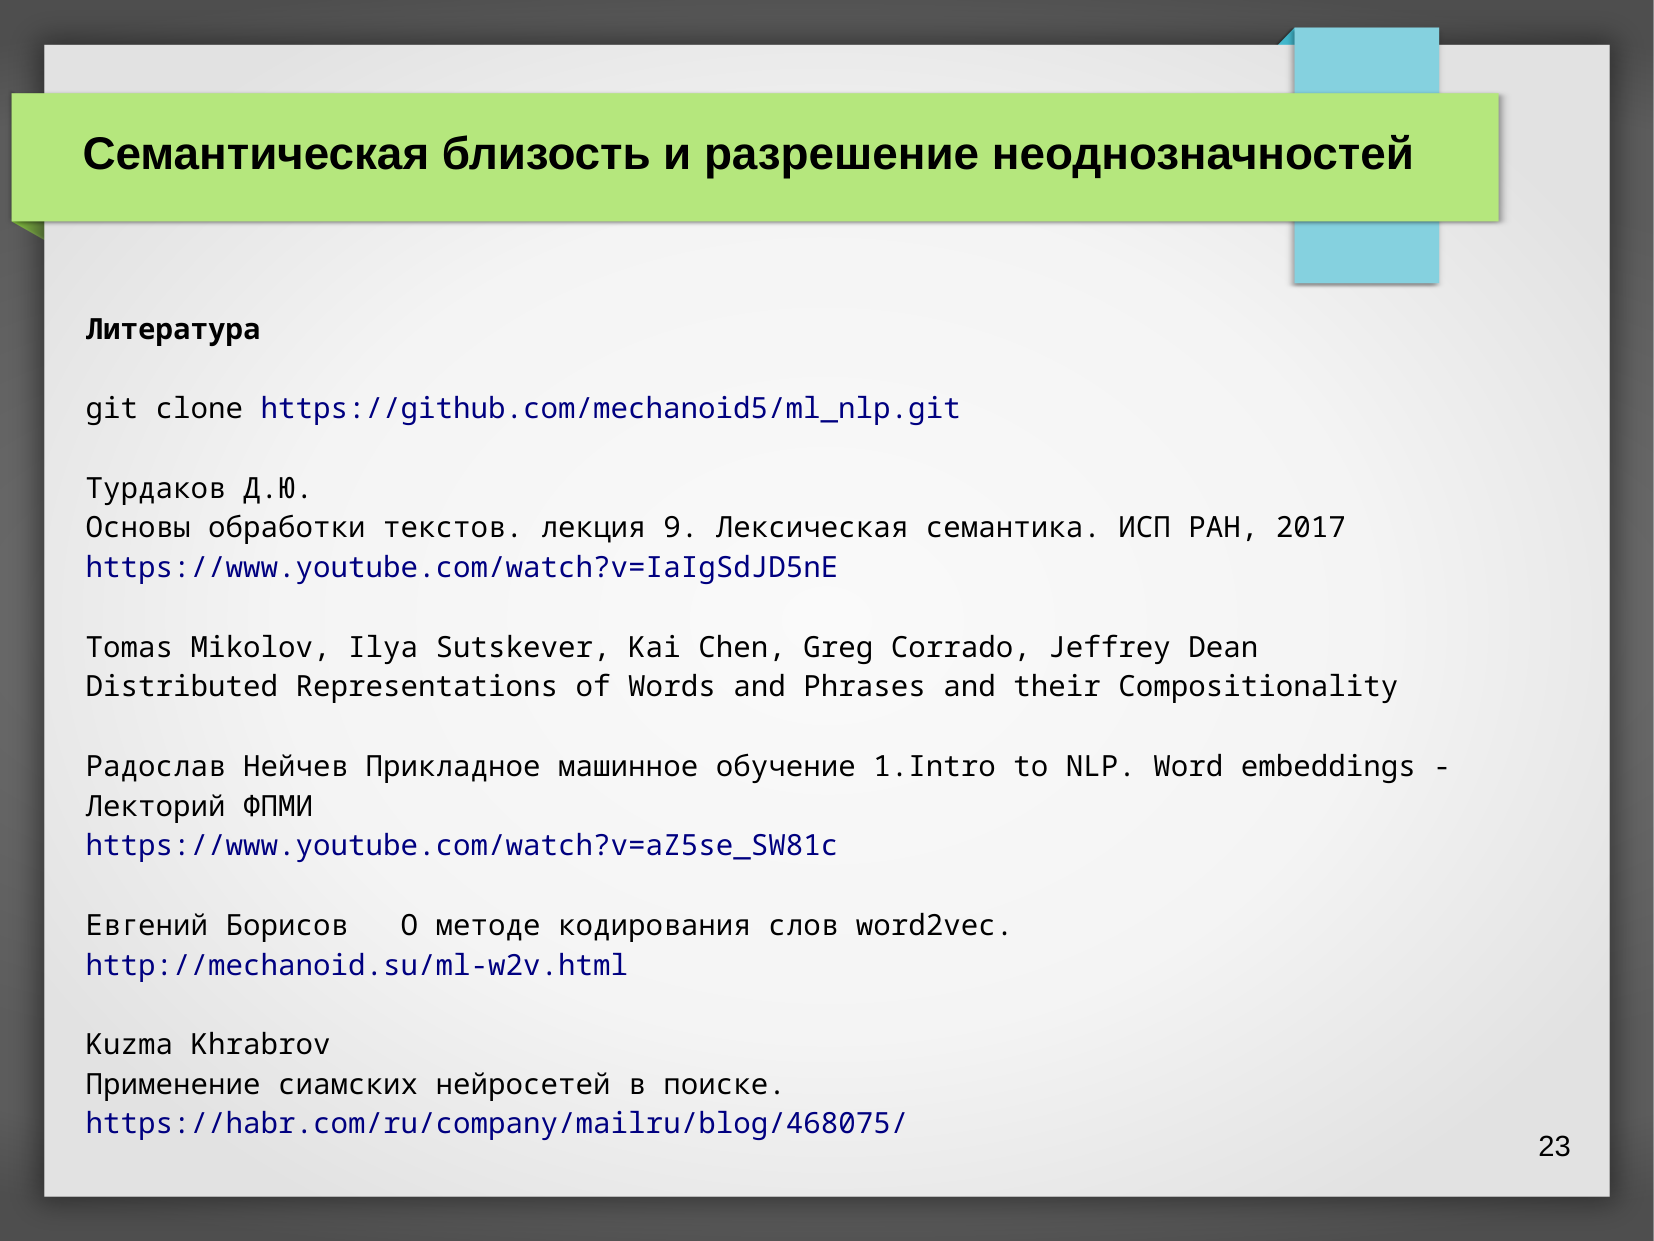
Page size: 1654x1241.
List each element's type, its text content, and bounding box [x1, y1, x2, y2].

text_box Литература git clone https://github.com/mechanoid5/ml_nlp.git Турдаков Д.Ю. Основы обработки текстов. лекция 9. Лексическая семантика. ИСП РАН, 2017 https://www.youtube.com/watch?v=IaIgSdJD5nE Tomas Mikolov, Ilya Sutskever, Kai Chen, Greg Corrado, Jeffrey Dean Distributed Representations of Words and Phrases and their Compositionality Радослав Нейчев Прикладное машинное обучение 1.Intro to NLP. Word embeddings - Лекторий ФПМИ https://www.youtube.com/watch?v=aZ5se_SW81c Евгений Борисов О методе кодирования слов word2vec. http://mechanoid.su/ml-w2v.html Kuzma Khrabrov Применение сиамских нейросетей в поиске. https://habr.com/ru/company/mailru/blog/468075/ [70, 300, 1571, 1105]
picture [0, 0, 1654, 1241]
title Семантическая близость и разрешение неоднозначностей [82, 121, 1489, 187]
